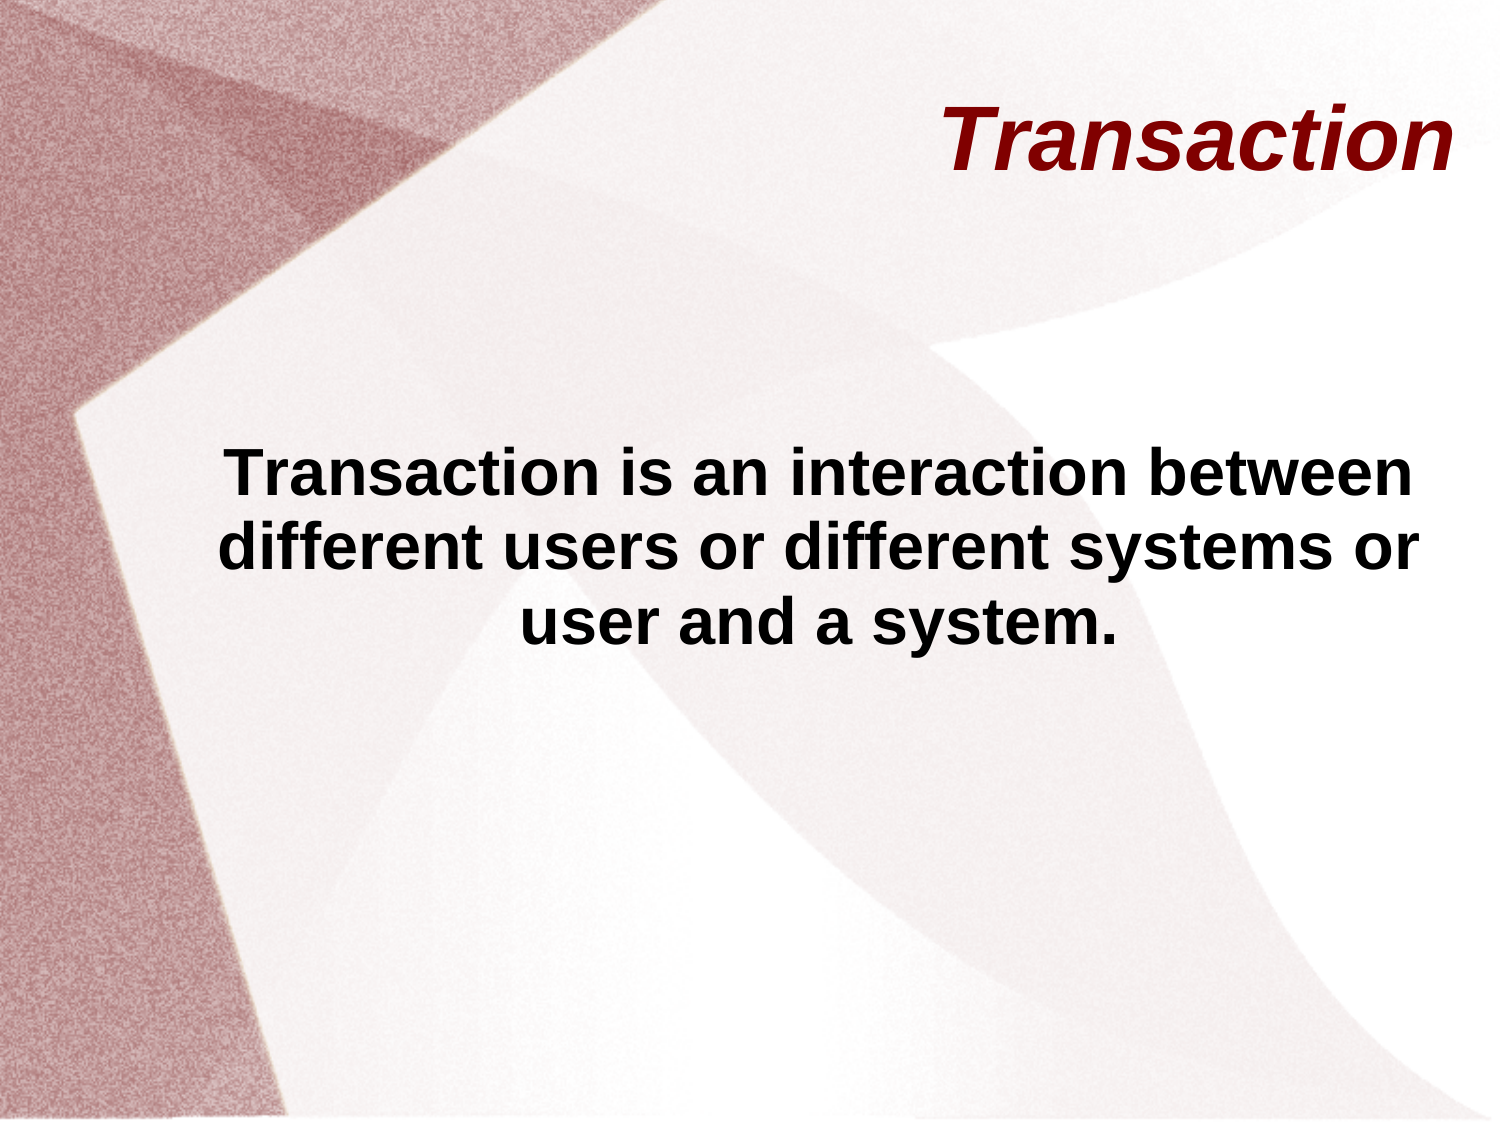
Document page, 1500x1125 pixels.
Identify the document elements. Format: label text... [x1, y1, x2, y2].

picture [0, 0, 1500, 1125]
title Transaction [541, 52, 1458, 226]
subtitle Transaction is an interaction between different users or different systems or user and a system. [187, 270, 1452, 823]
